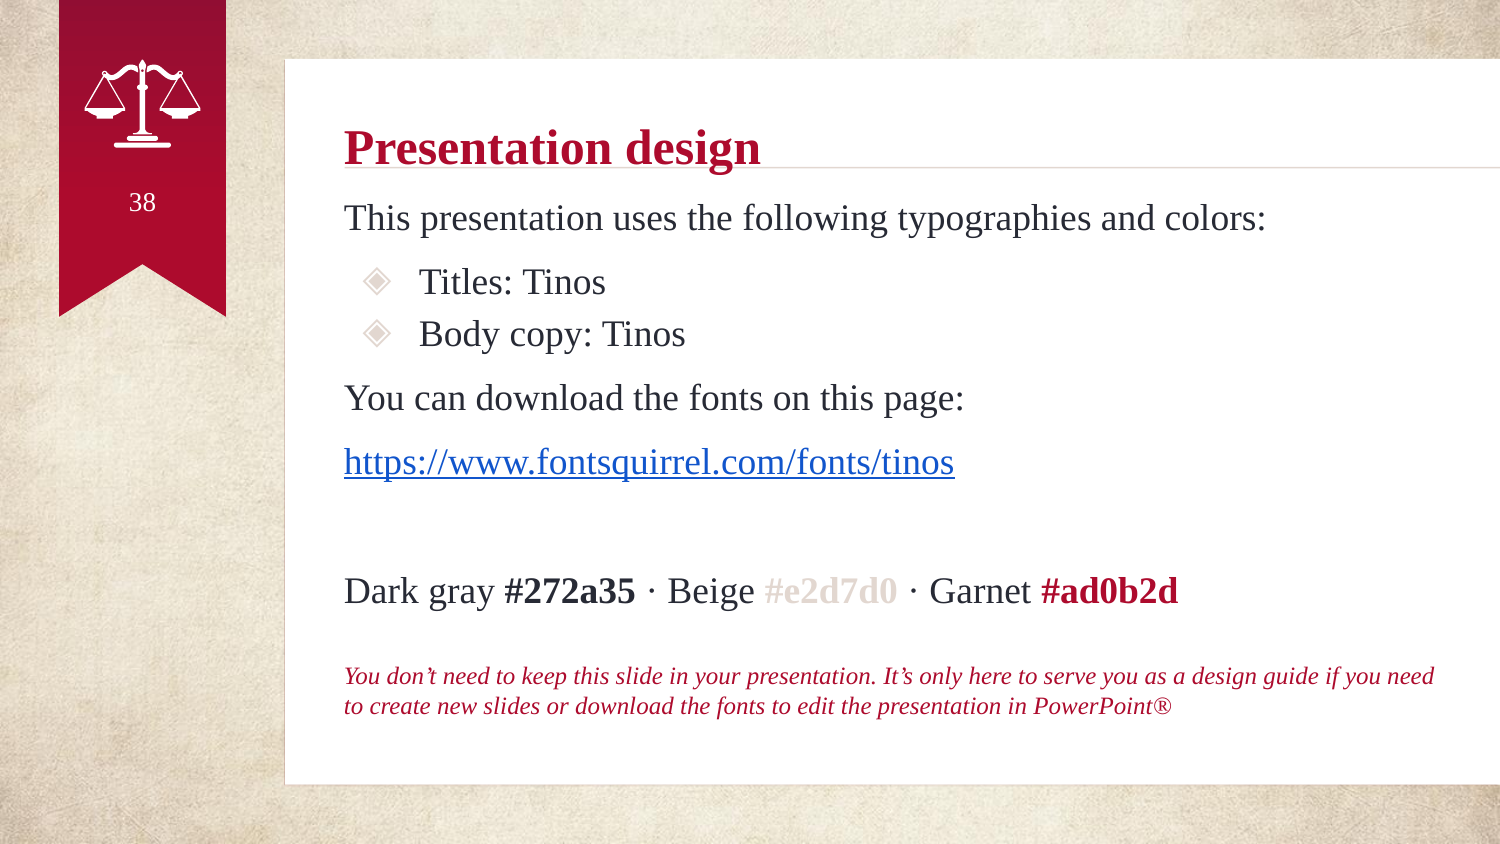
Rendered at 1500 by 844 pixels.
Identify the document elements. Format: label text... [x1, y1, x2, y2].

slide_number <number> [58, 167, 226, 233]
title Presentation design [343, 109, 1441, 175]
text_box You don’t need to keep this slide in your presentation. It’s only here to serve you as a design guide if you need to create new slides or download the fonts to edit the presentation in PowerPoint® [343, 659, 1441, 748]
list This presentation uses the following typographies and colors: Titles: Tinos Body copy: Tinos You can download the fonts on this page: https://www.fontsquirrel.com/fonts/tinos Dark gray #272a35 · Beige #e2d7d0 · Garnet #ad0b2d [343, 192, 1441, 659]
picture [0, 0, 1500, 844]
